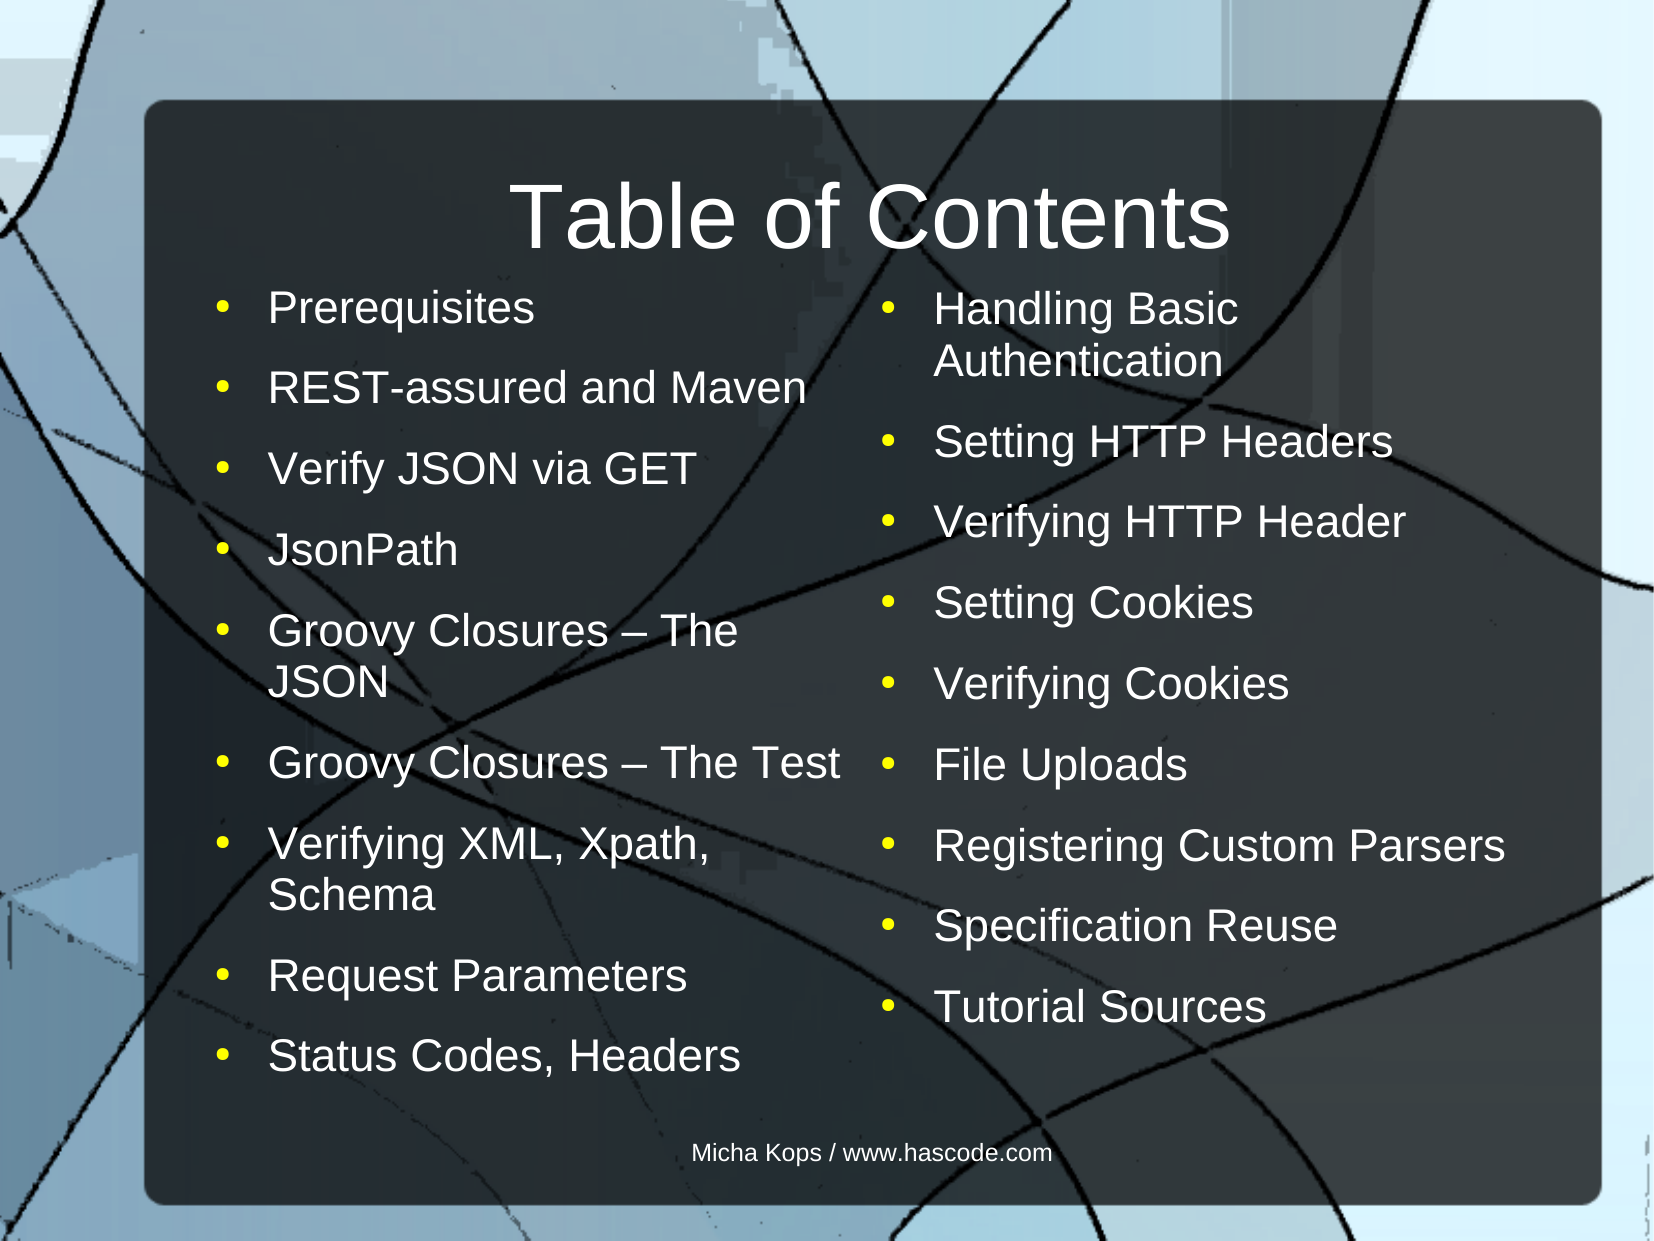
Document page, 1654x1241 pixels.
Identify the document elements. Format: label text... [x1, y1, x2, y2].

title Table of Contents [159, 108, 1583, 325]
picture [0, 0, 1654, 1241]
list Handling Basic Authentication Setting HTTP Headers Verifying HTTP Header Setting Cookies Verifying Cookies File Uploads Registering Custom Parsers Specification Reuse Tutorial Sources [862, 283, 1529, 1114]
list Prerequisites REST-assured and Maven Verify JSON via GET JsonPath Groovy Closures – The JSON Groovy Closures – The Test Verifying XML, Xpath, Schema Request Parameters Status Codes, Headers [196, 281, 863, 1163]
